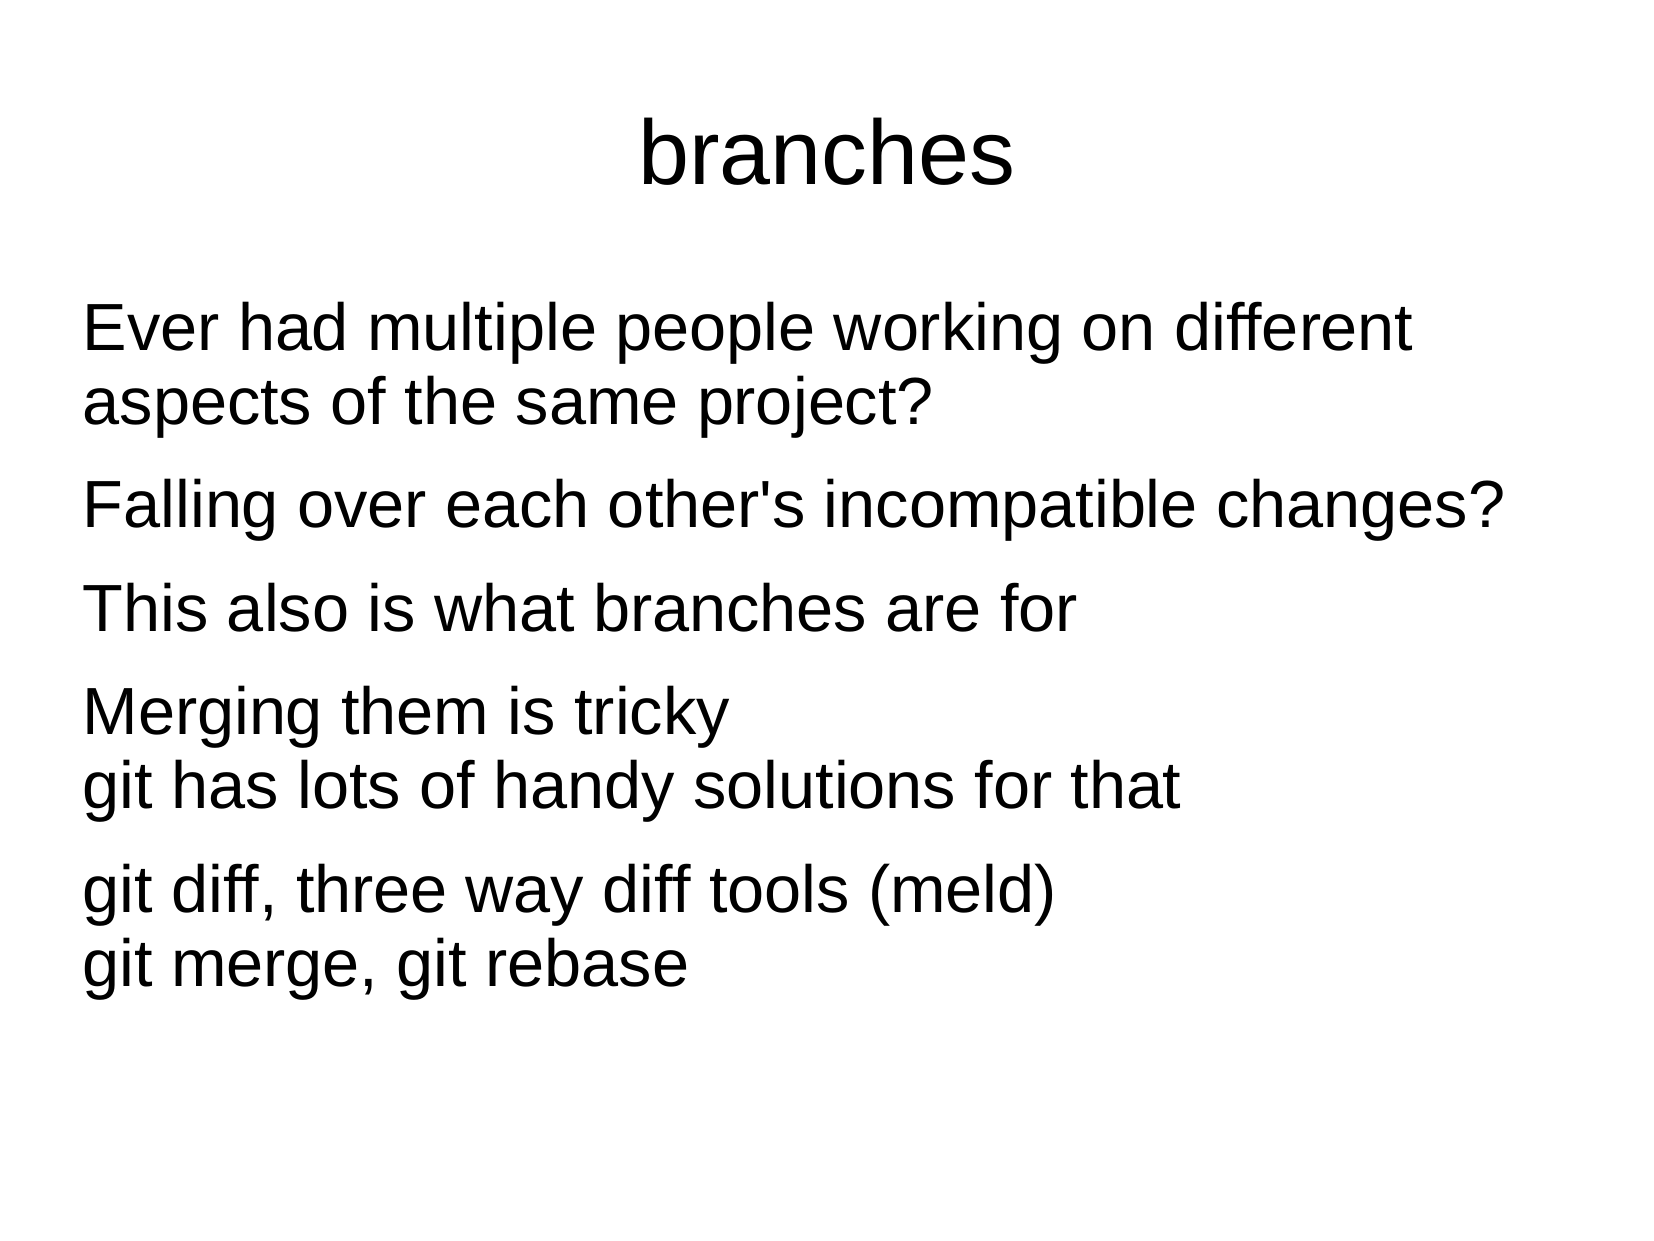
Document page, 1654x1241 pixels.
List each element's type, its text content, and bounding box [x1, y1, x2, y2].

list Ever had multiple people working on different aspects of the same project? Falling over each other's incompatible changes? This also is what branches are for Merging them is tricky git has lots of handy solutions for that git diff, three way diff tools (meld) git merge, git rebase [82, 290, 1571, 1010]
title branches [82, 49, 1571, 257]
